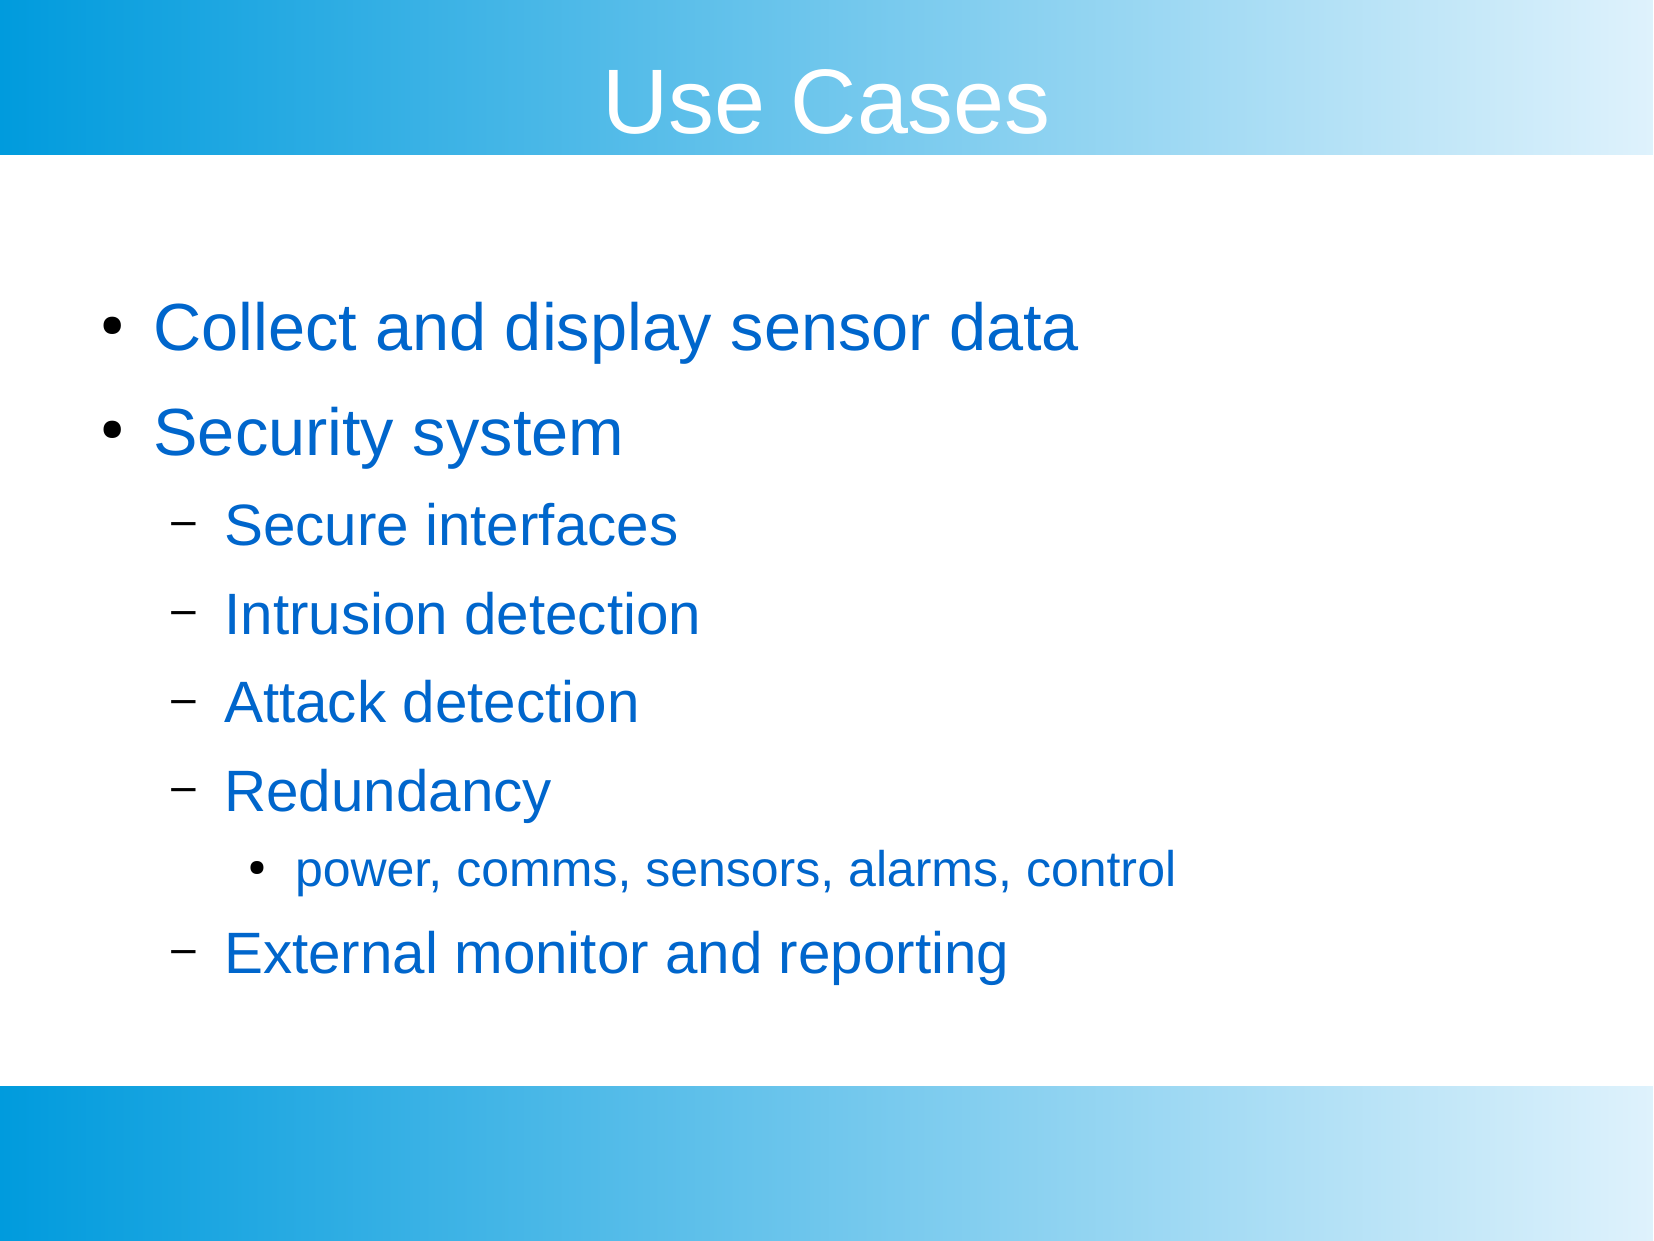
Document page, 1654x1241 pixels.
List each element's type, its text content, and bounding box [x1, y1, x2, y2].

list Collect and display sensor data Security system Secure interfaces Intrusion detection Attack detection Redundancy power, comms, sensors, alarms, control External monitor and reporting [82, 290, 1571, 1010]
title Use Cases [82, 49, 1571, 155]
